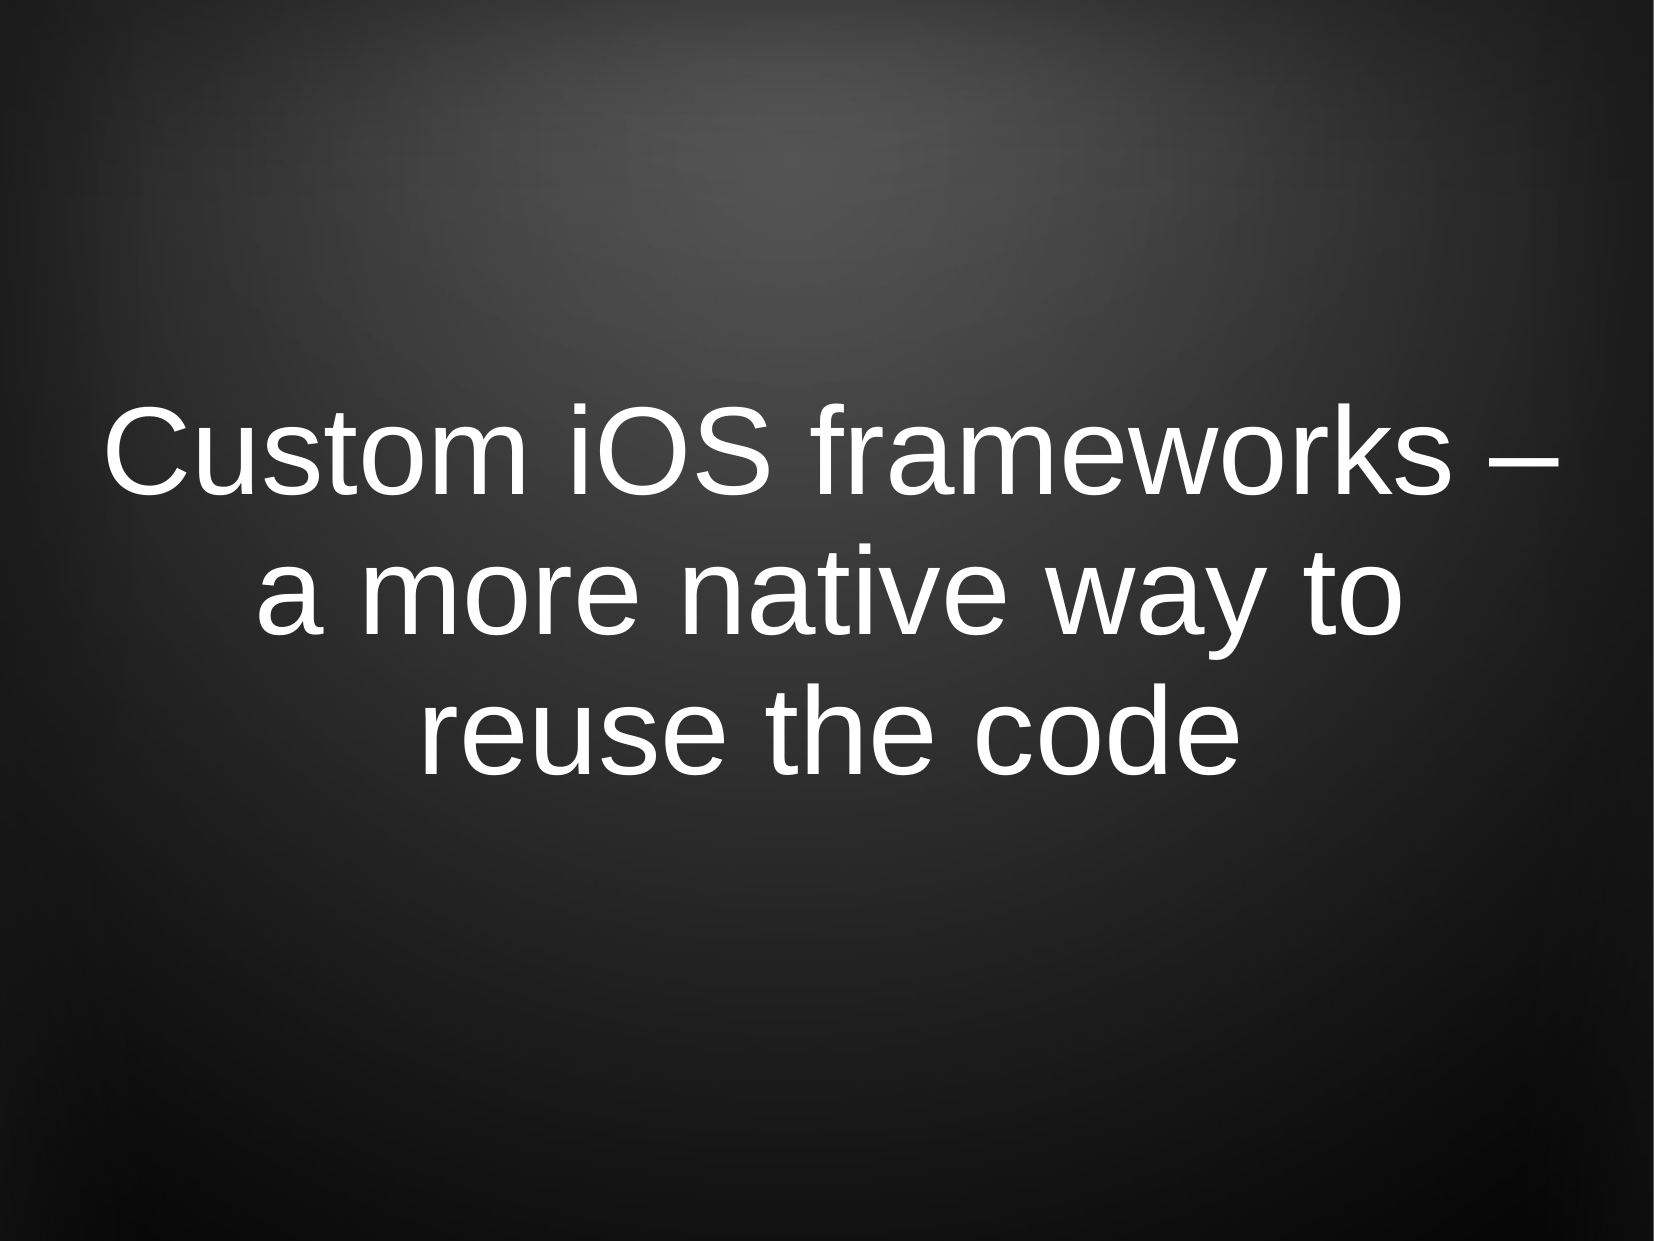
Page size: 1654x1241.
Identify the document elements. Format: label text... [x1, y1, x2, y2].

title Custom iOS frameworks – a more native way to reuse the code [86, 381, 1576, 801]
picture [0, 0, 1654, 1241]
